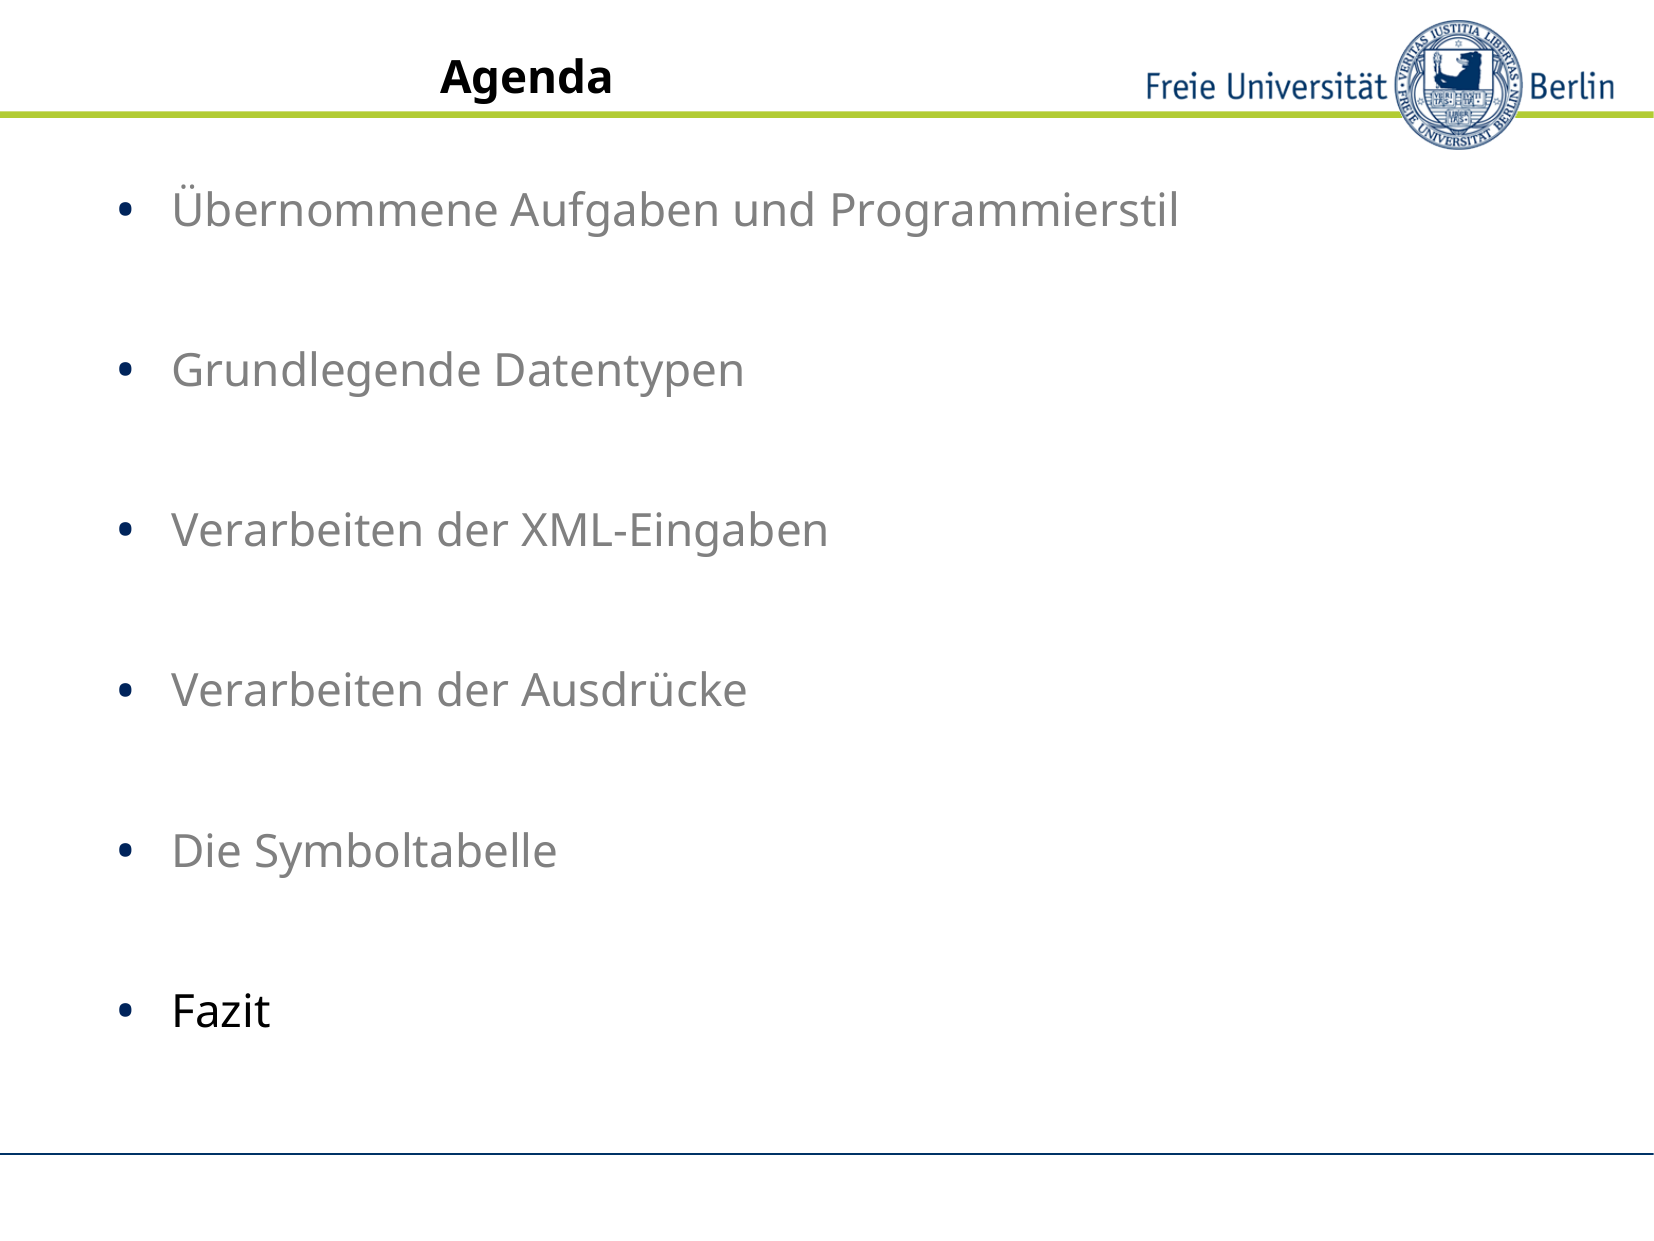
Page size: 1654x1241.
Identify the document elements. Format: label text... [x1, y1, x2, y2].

list Übernommene Aufgaben und Programmierstil Grundlegende Datentypen Verarbeiten der XML-Eingaben Verarbeiten der Ausdrücke Die Symboltabelle Fazit [115, 177, 1418, 959]
title Agenda [422, 0, 1654, 152]
